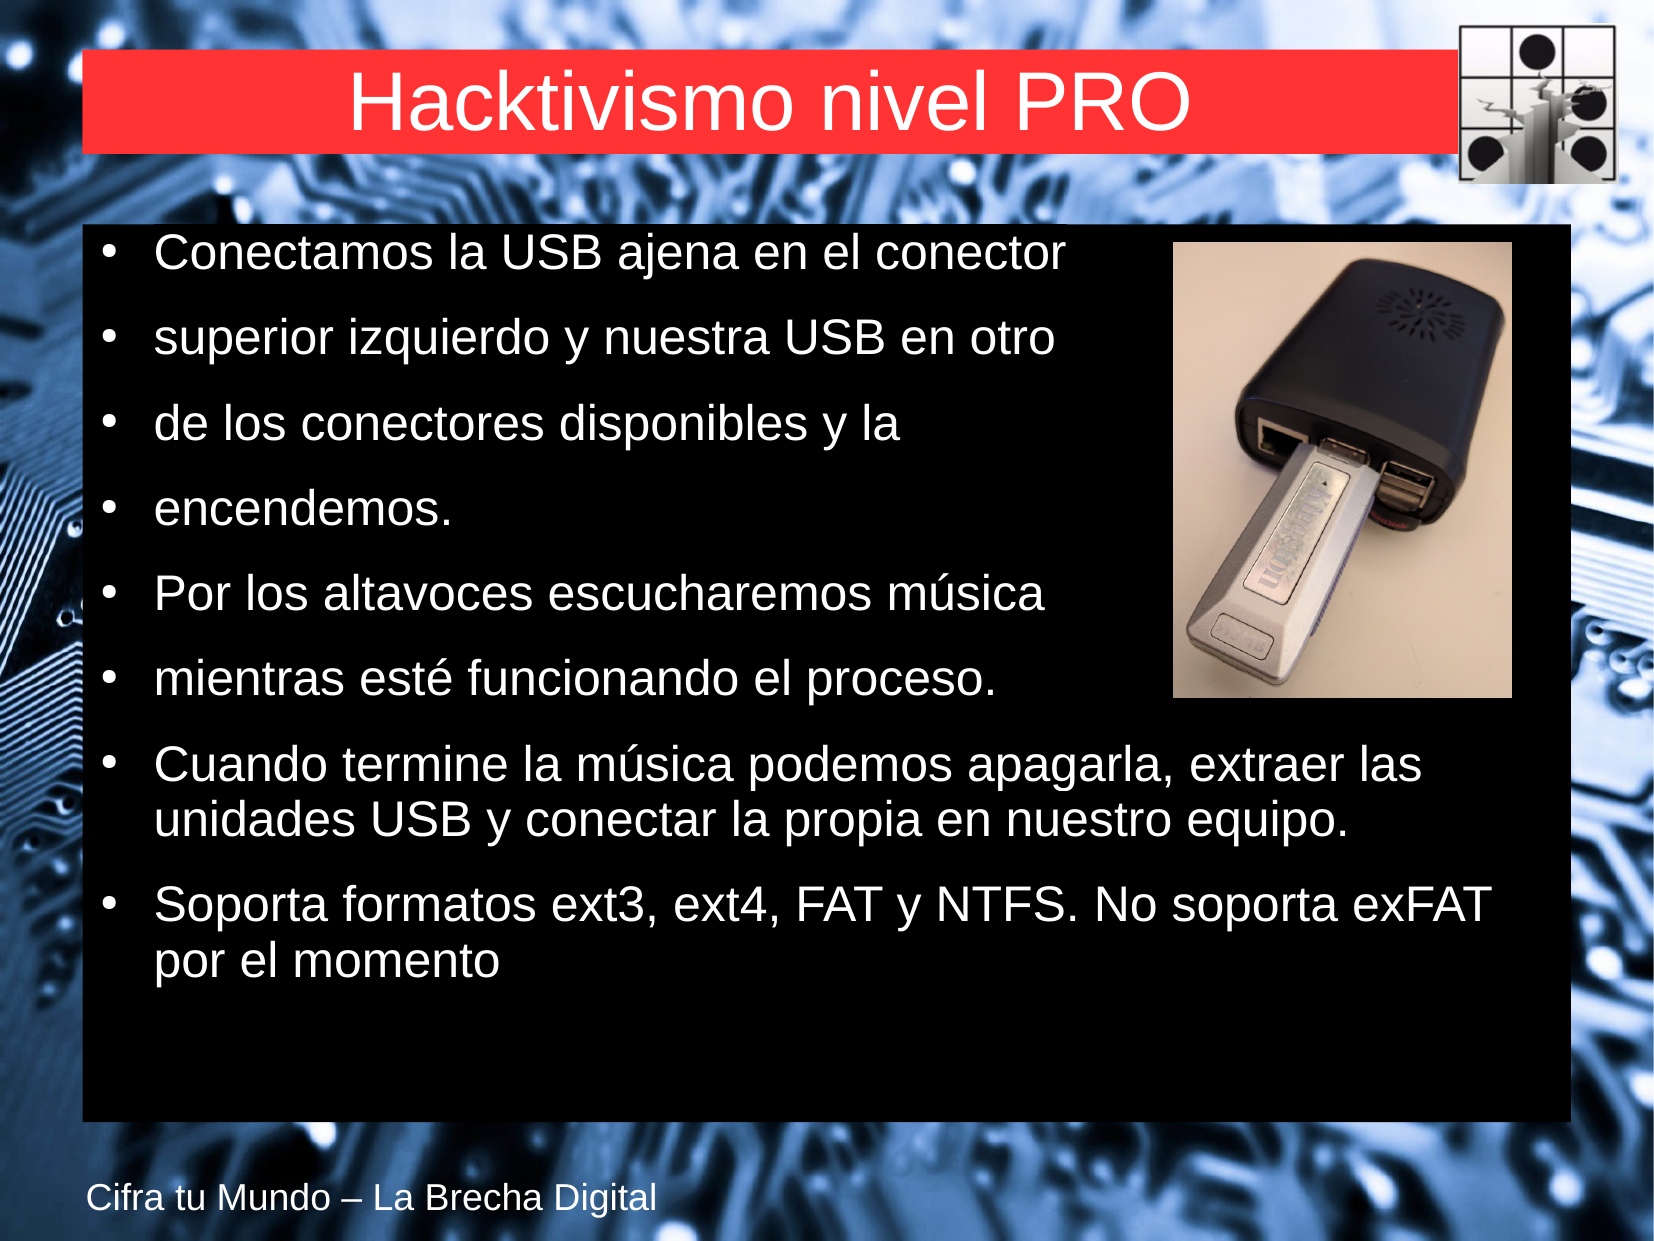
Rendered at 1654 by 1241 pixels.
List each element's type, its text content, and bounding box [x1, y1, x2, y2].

text_box Cifra tu Mundo – La Brecha Digital [70, 1169, 1453, 1226]
picture [0, 0, 1654, 1241]
list Conectamos la USB ajena en el conector superior izquierdo y nuestra USB en otro de los conectores disponibles y la encendemos. Por los altavoces escucharemos música mientras esté funcionando el proceso. Cuando termine la música podemos apagarla, extraer las unidades USB y conectar la propia en nuestro equipo. Soporta formatos ext3, ext4, FAT y NTFS. No soporta exFAT por el momento [82, 224, 1571, 1123]
title Hacktivismo nivel PRO [82, 49, 1458, 154]
